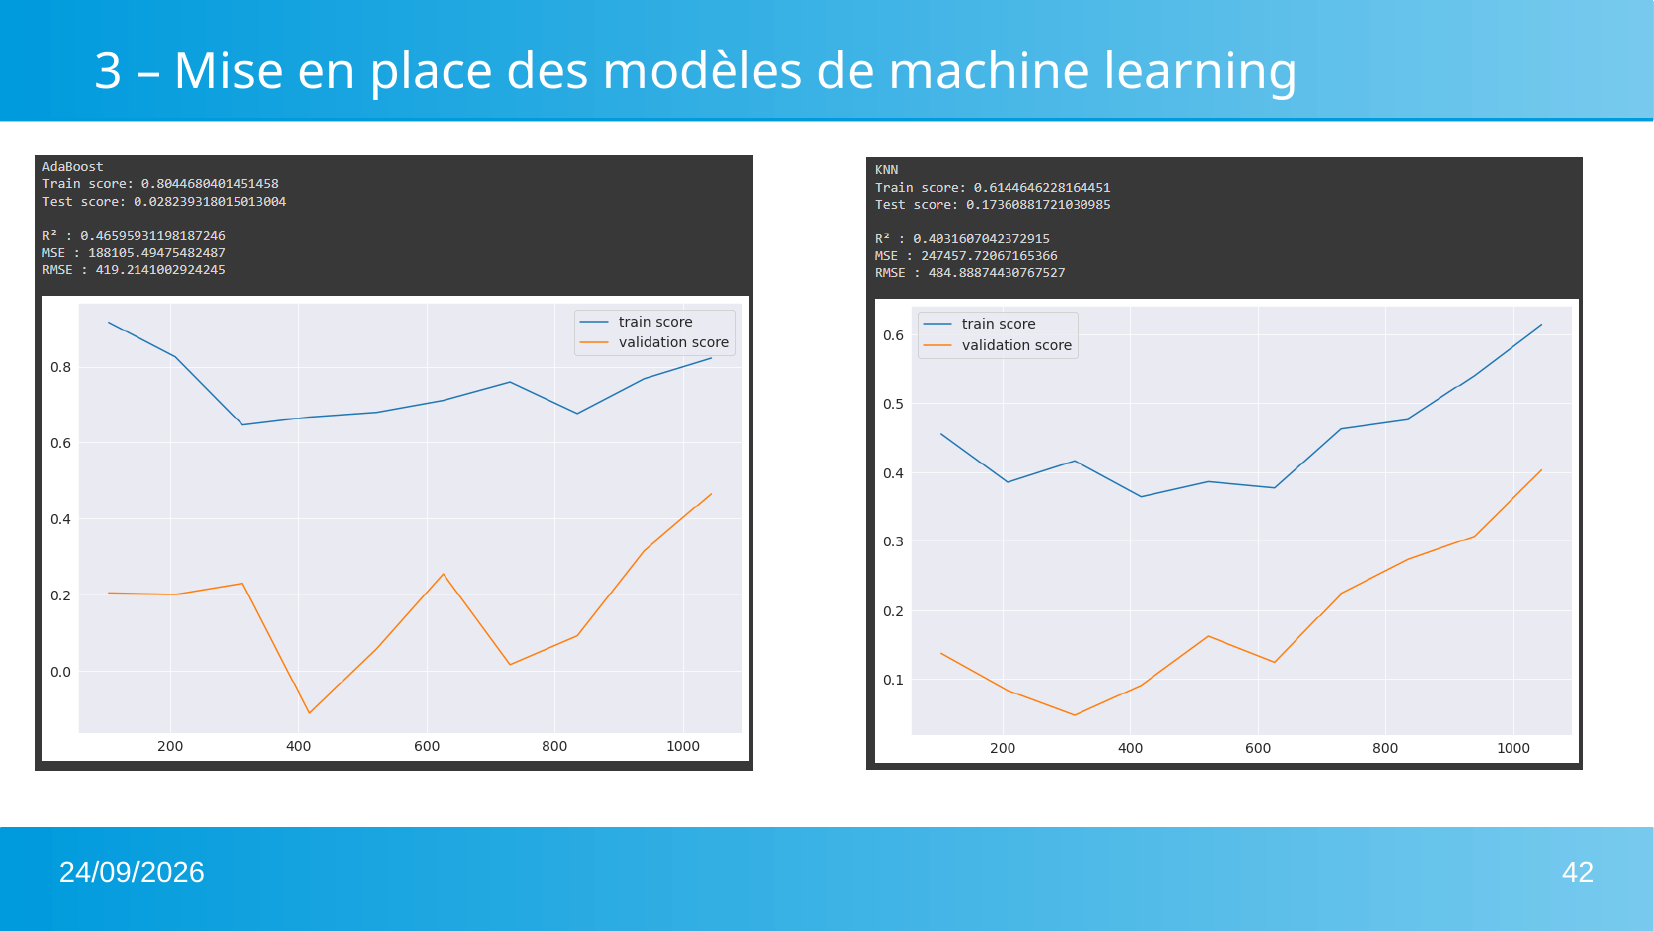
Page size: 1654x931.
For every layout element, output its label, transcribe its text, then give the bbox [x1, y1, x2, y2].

picture [866, 157, 1583, 770]
title 3 – Mise en place des modèles de machine learning [59, 29, 1595, 108]
picture [35, 155, 753, 771]
